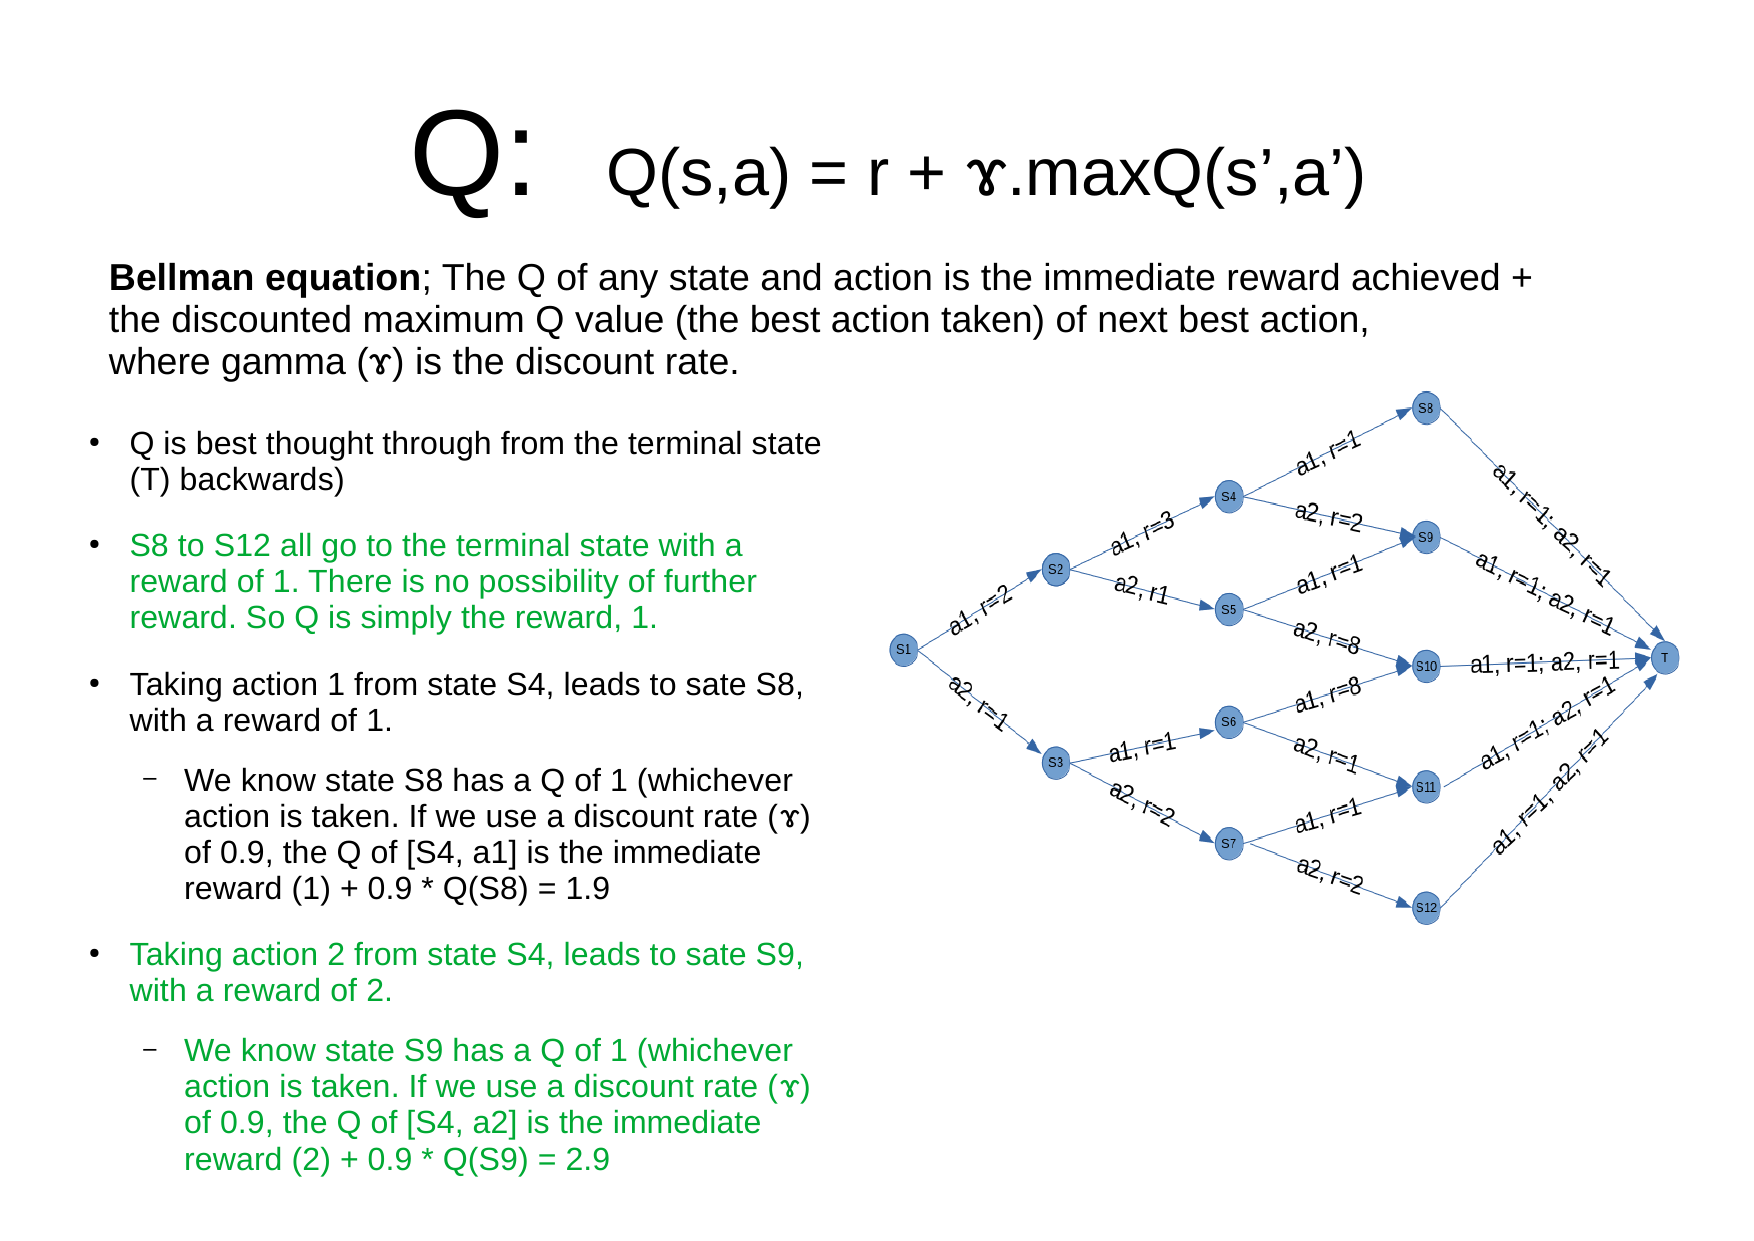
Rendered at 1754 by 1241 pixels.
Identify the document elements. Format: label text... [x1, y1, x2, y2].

picture [874, 377, 1689, 934]
text_box Bellman equation; The Q of any state and action is the immediate reward achieved + the discounted maximum Q value (the best action taken) of next best action, where gamma (ɤ) is the discount rate. [94, 248, 1549, 390]
list Q is best thought through from the terminal state (T) backwards) S8 to S12 all go to the terminal state with a reward of 1. There is no possibility of further reward. So Q is simply the reward, 1. Taking action 1 from state S4, leads to sate S8, with a reward of 1. We know state S8 has a Q of 1 (whichever action is taken. If we use a discount rate (ɤ) of 0.9, the Q of [S4, a1] is the immediate reward (1) + 0.9 * Q(S8) = 1.9 Taking action 2 from state S4, leads to sate S9, with a reward of 2. We know state S9 has a Q of 1 (whichever action is taken. If we use a discount rate (ɤ) of 0.9, the Q of [S4, a2] is the immediate reward (2) + 0.9 * Q(S9) = 2.9 [75, 425, 827, 1182]
title Q: Q(s,a) = r + ɤ.maxQ(s’,a’) [87, 49, 1689, 257]
